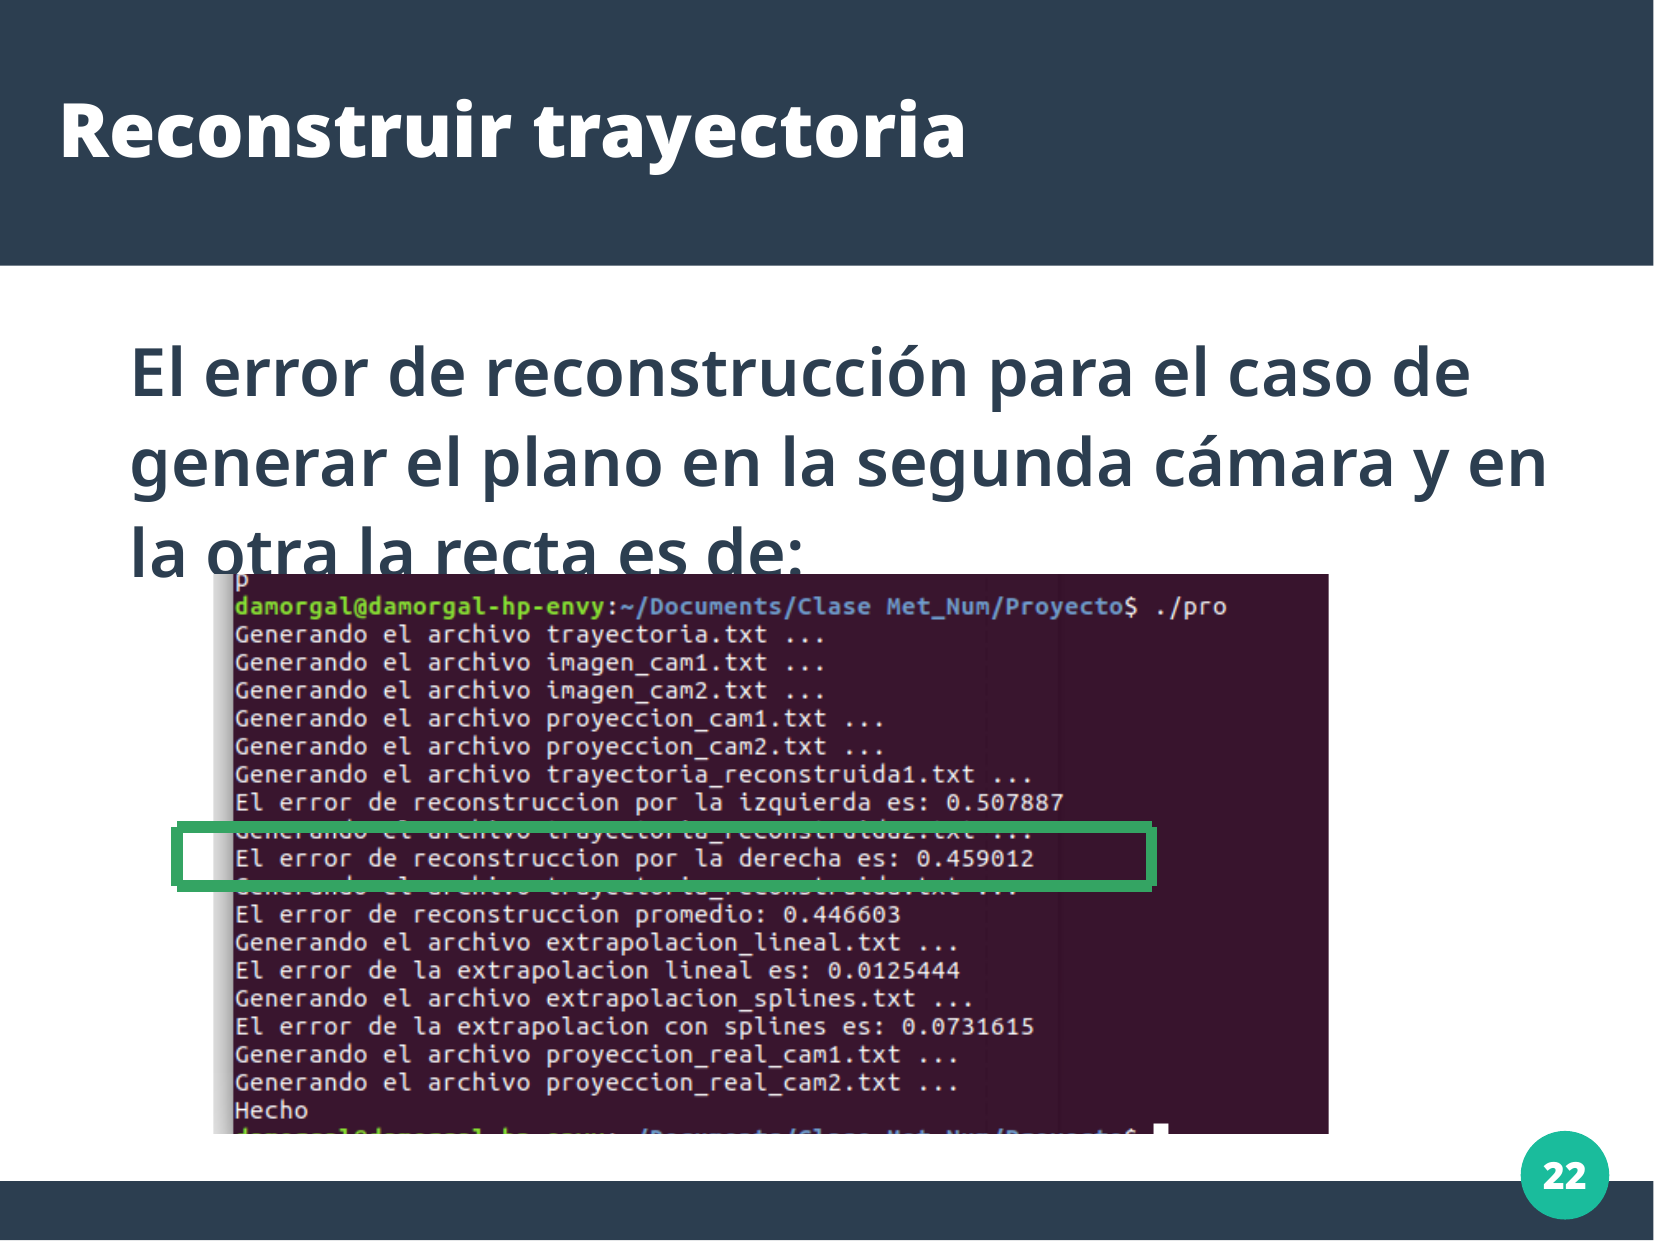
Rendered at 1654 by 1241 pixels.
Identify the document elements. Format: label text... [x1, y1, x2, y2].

picture [213, 833, 1146, 880]
list El error de reconstrucción para el caso de generar el plano en la segunda cámara y en la otra la recta es de: [59, 324, 1595, 1152]
picture [213, 574, 1329, 1134]
title Reconstruir trayectoria [59, 49, 1595, 207]
